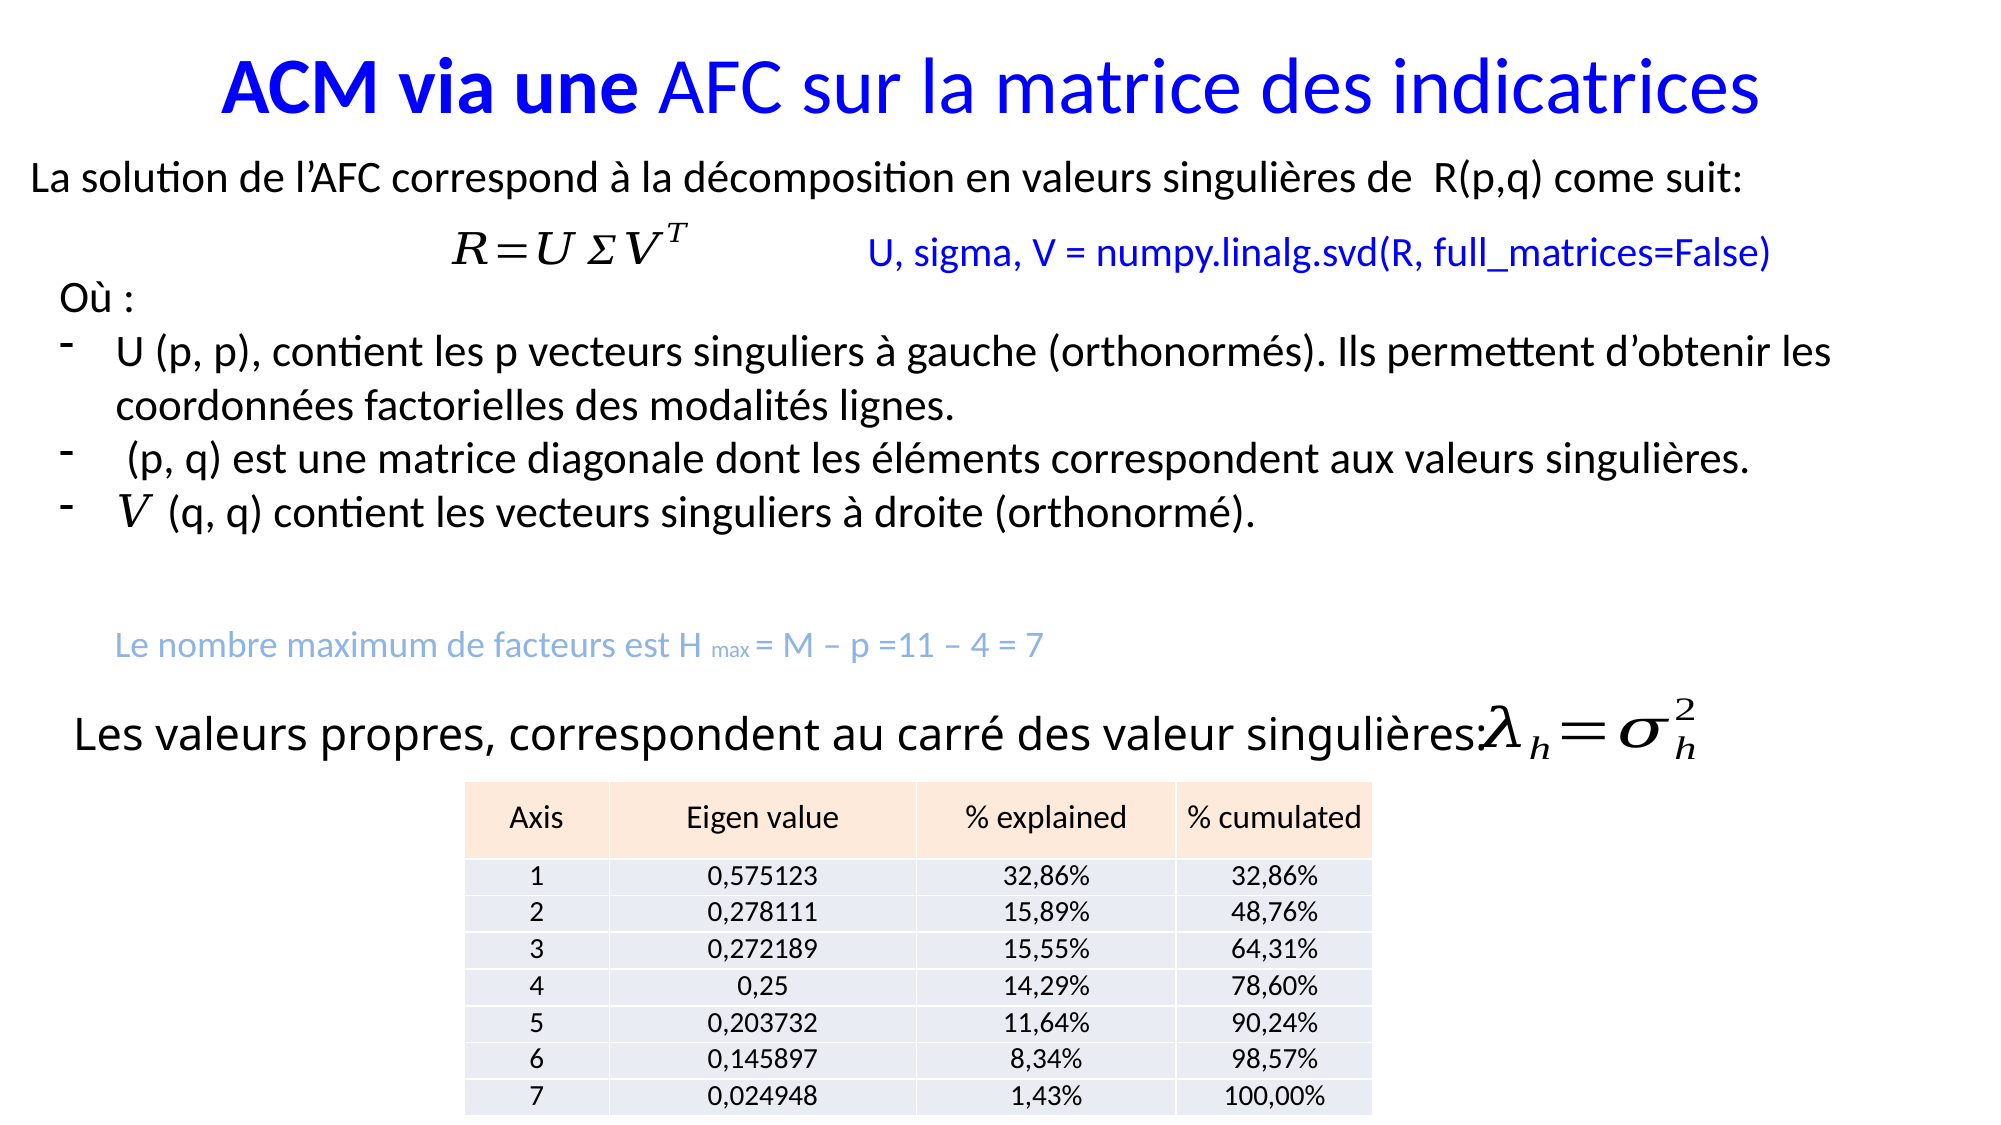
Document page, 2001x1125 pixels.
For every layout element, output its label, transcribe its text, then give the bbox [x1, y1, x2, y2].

table_cell 11,64% [917, 1007, 1175, 1042]
text_box La solution de l’AFC correspond à la décomposition en valeurs singulières de R(p,q) come suit: [15, 140, 1912, 210]
table_header Axis [465, 782, 609, 858]
table_cell 2 [465, 896, 609, 931]
table_cell 78,60% [1177, 970, 1372, 1005]
text_box U, sigma, V = numpy.linalg.svd(R, full_matrices=False) [852, 217, 1788, 283]
table_cell 4 [465, 970, 609, 1005]
table_cell 5 [465, 1007, 609, 1042]
table_cell 64,31% [1177, 933, 1372, 968]
table_cell 0,145897 [610, 1043, 916, 1078]
table_cell 1 [465, 860, 609, 895]
table_cell 48,76% [1177, 896, 1372, 931]
table_cell 0,203732 [610, 1007, 916, 1042]
table_cell 90,24% [1177, 1007, 1372, 1042]
table_header Eigen value [610, 782, 916, 858]
table_cell 6 [465, 1043, 609, 1078]
table_header % explained [917, 782, 1175, 858]
table_cell 1,43% [917, 1080, 1175, 1115]
text_box Le nombre maximum de facteurs est H max = M – p =11 – 4 = 7 [99, 612, 1100, 673]
table_cell 0,25 [610, 970, 916, 1005]
table_cell 15,55% [917, 933, 1175, 968]
table_cell 98,57% [1177, 1043, 1372, 1078]
table_cell 0,272189 [610, 933, 916, 968]
text_box Les valeurs propres, correspondent au carré des valeur singulières: [58, 698, 1639, 768]
table_cell 32,86% [917, 860, 1175, 895]
text_box Où : U (p, p), contient les p vecteurs singuliers à gauche (orthonormés). Ils permettent d’obtenir les coordonnées factorielles des modalités lignes. (p, q) est une matrice diagonale dont les éléments correspondent aux valeurs singulières. 𝑉 (q, q) contient les vecteurs singuliers à droite (orthonormé). [44, 259, 1981, 599]
chart [1475, 690, 1698, 767]
table_cell 100,00% [1177, 1080, 1372, 1115]
table_cell 0,024948 [610, 1080, 916, 1115]
table_cell 8,34% [917, 1043, 1175, 1078]
table_cell 0,575123 [610, 860, 916, 895]
table_cell 15,89% [917, 896, 1175, 931]
table_cell 32,86% [1177, 860, 1372, 895]
table_cell 0,278111 [610, 896, 916, 931]
table_cell 3 [465, 933, 609, 968]
title ACM via une AFC sur la matrice des indicatrices [99, 23, 1900, 140]
table_cell 7 [465, 1080, 609, 1115]
table_cell 14,29% [917, 970, 1175, 1005]
chart [449, 219, 690, 259]
table_header % cumulated [1177, 782, 1372, 858]
